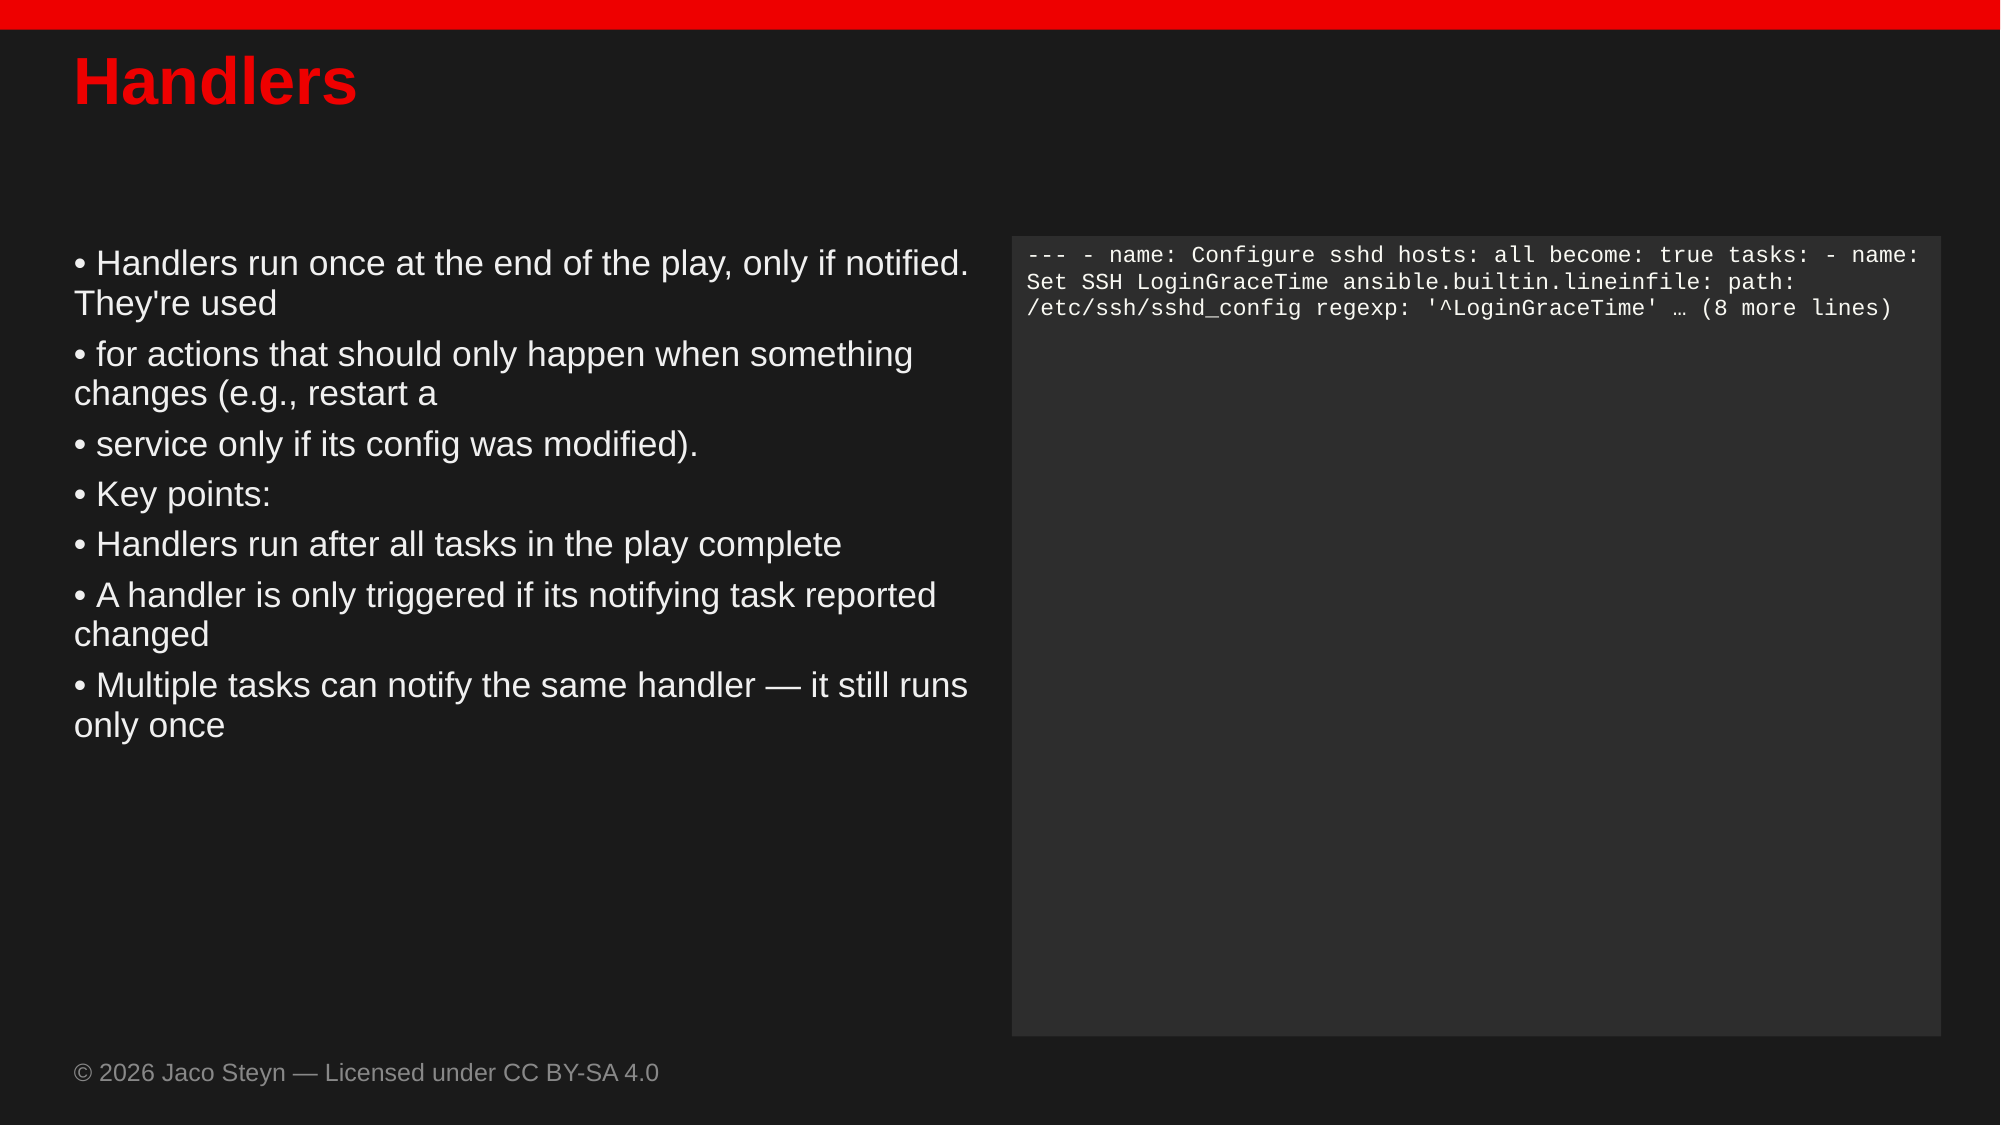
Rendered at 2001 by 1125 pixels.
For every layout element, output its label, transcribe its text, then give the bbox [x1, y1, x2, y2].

text_box [0, 0, 2001, 30]
text_box --- - name: Configure sshd hosts: all become: true tasks: - name: Set SSH LoginGraceTime ansible.builtin.lineinfile: path: /etc/ssh/sshd_config regexp: '^LoginGraceTime' … (8 more lines) [1011, 236, 1942, 1037]
text_box Handlers [59, 36, 1942, 208]
text_box © 2026 Jaco Steyn — Licensed under CC BY-SA 4.0 [59, 1051, 1942, 1093]
text_box • Handlers run once at the end of the play, only if notified. They're used • for actions that should only happen when something changes (e.g., restart a • service only if its config was modified). • Key points: • Handlers run after all tasks in the play complete • A handler is only triggered if its notifying task reported changed • Multiple tasks can notify the same handler — it still runs only once [59, 236, 989, 1037]
